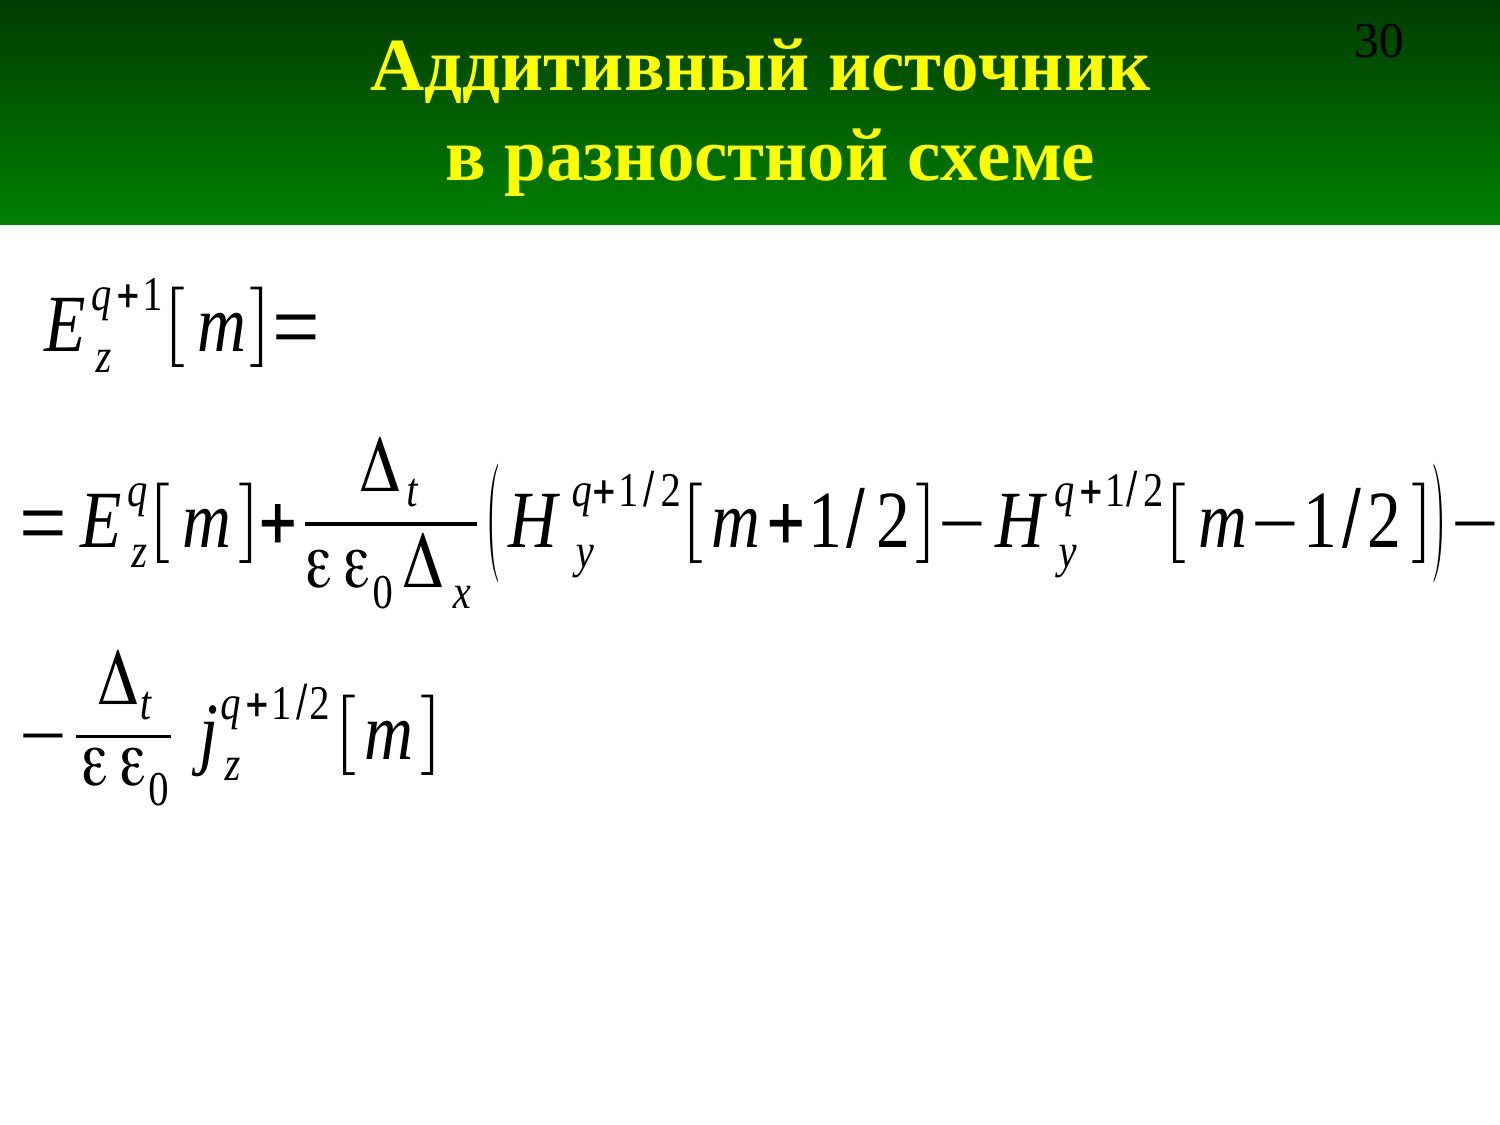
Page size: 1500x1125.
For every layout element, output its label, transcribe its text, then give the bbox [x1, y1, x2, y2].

chart [0, 430, 1500, 621]
title Аддитивный источник в разностной схеме [100, 7, 1441, 204]
chart [0, 643, 454, 817]
chart [23, 265, 341, 381]
